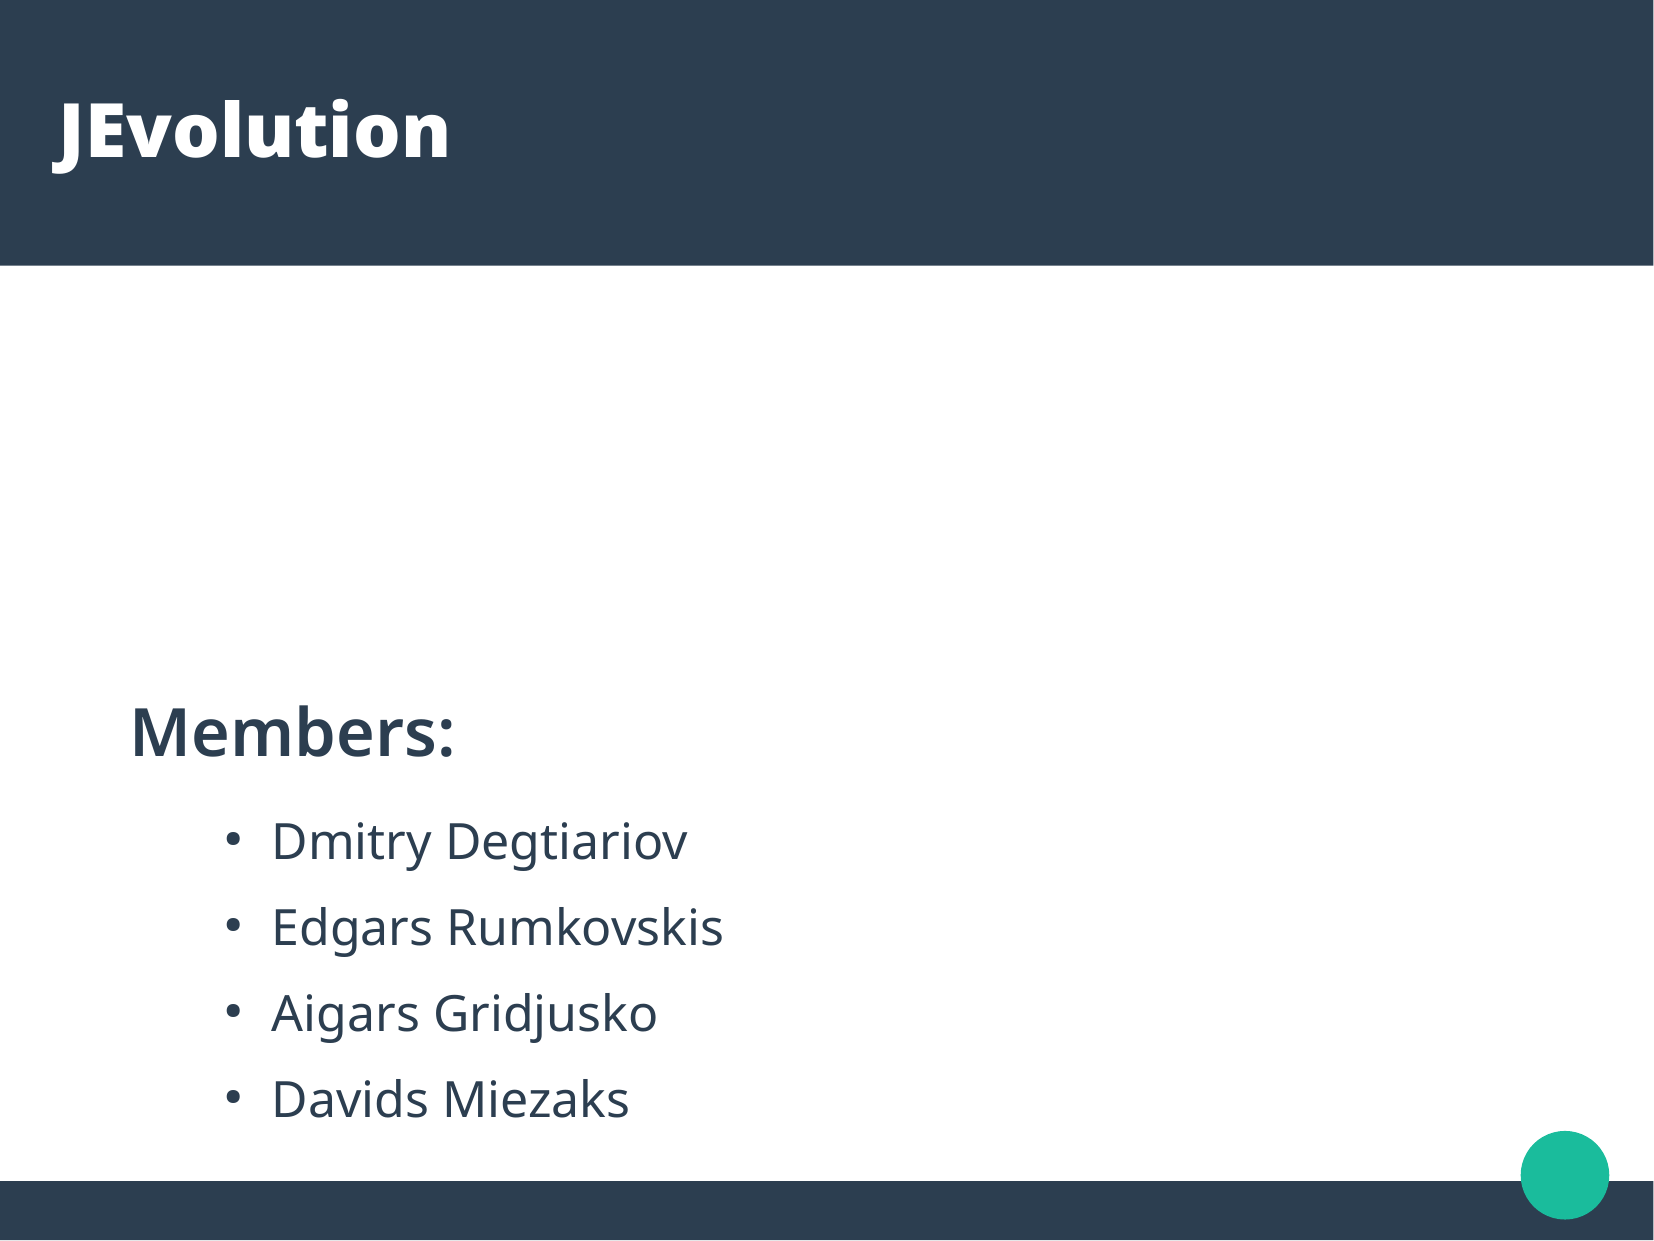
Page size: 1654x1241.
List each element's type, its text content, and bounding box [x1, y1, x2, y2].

list Members: Dmitry Degtiariov Edgars Rumkovskis Aigars Gridjusko Davids Miezaks [59, 324, 1595, 1152]
title JEvolution [59, 49, 1595, 207]
